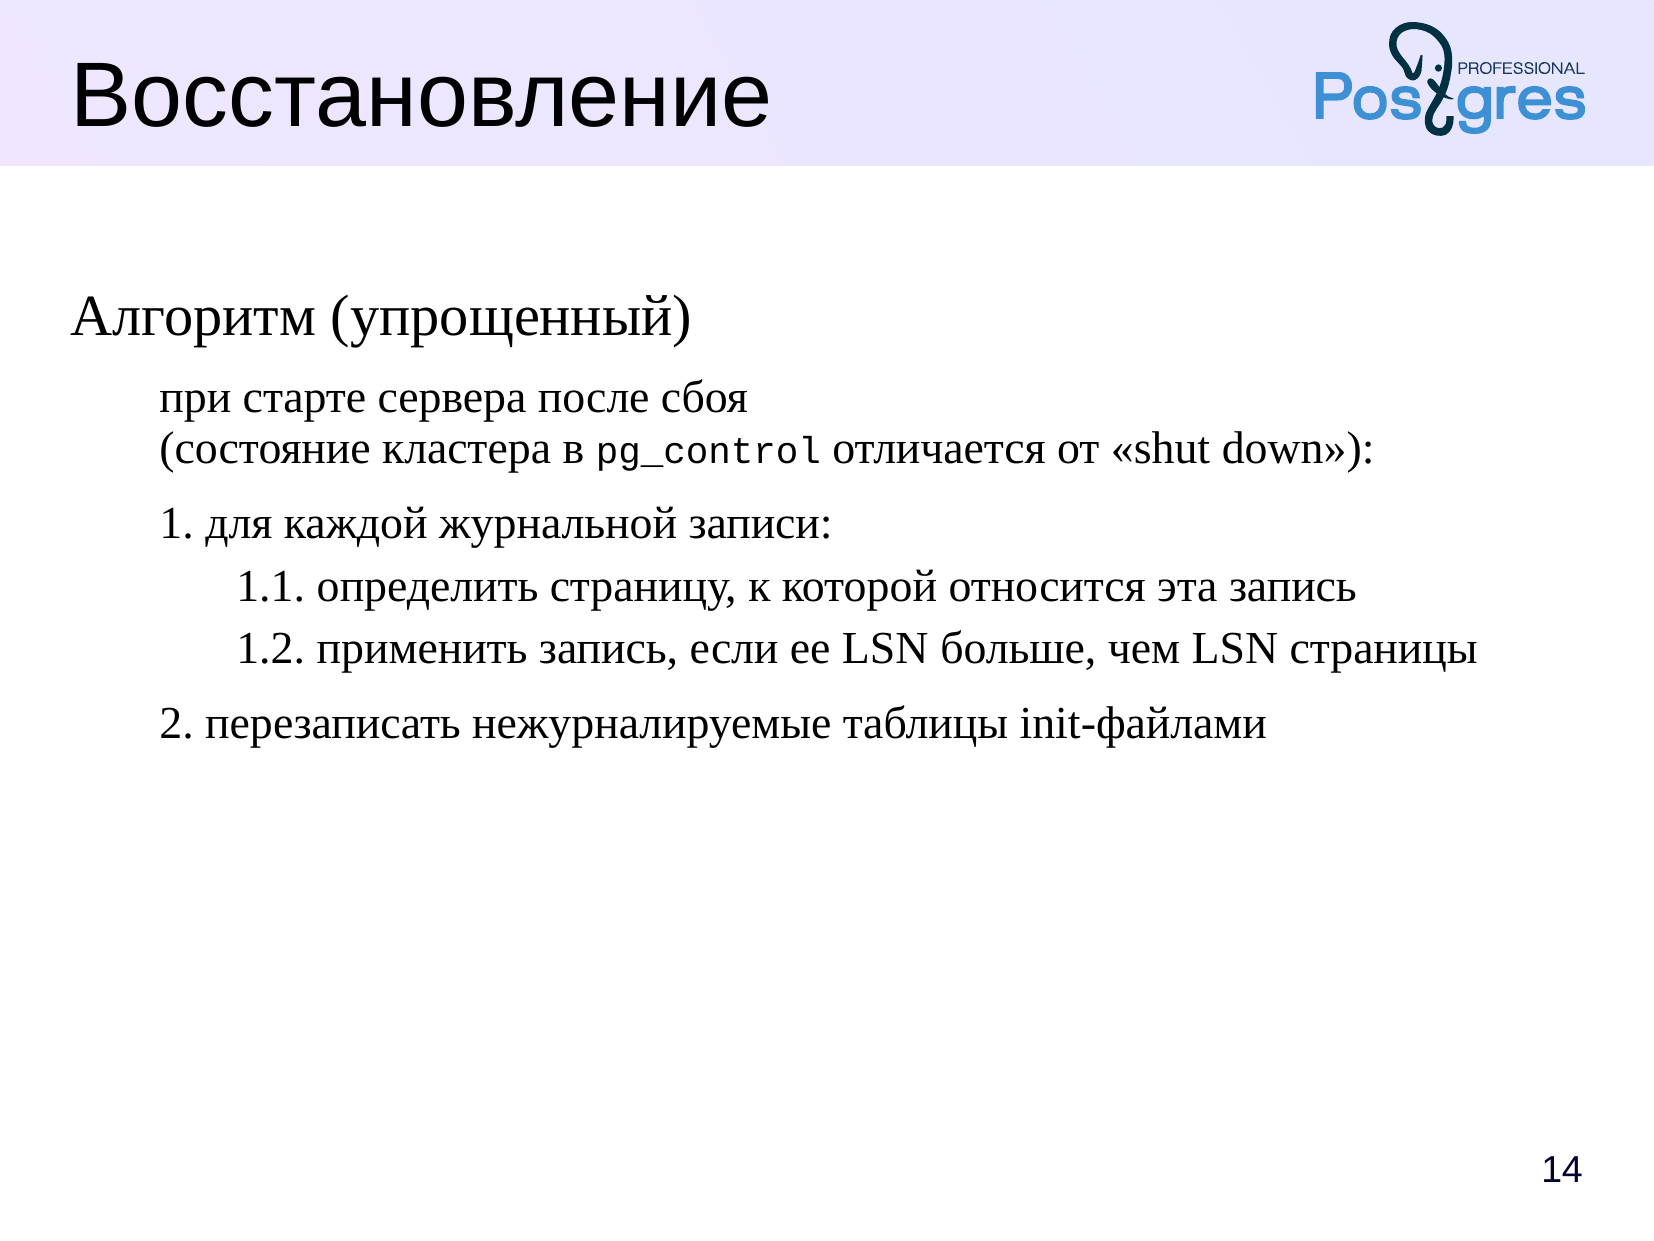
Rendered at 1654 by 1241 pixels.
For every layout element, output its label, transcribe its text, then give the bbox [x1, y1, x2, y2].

list Алгоритм (упрощенный) при старте сервера после сбоя (состояние кластера в pg_control отличается от «shut down»): 1. для каждой журнальной записи: 1.1. определить страницу, к которой относится эта запись 1.2. применить запись, если ее LSN больше, чем LSN страницы 2. перезаписать нежурналируемые таблицы init-файлами [70, 283, 1583, 1141]
title Восстановление [70, 43, 1261, 250]
